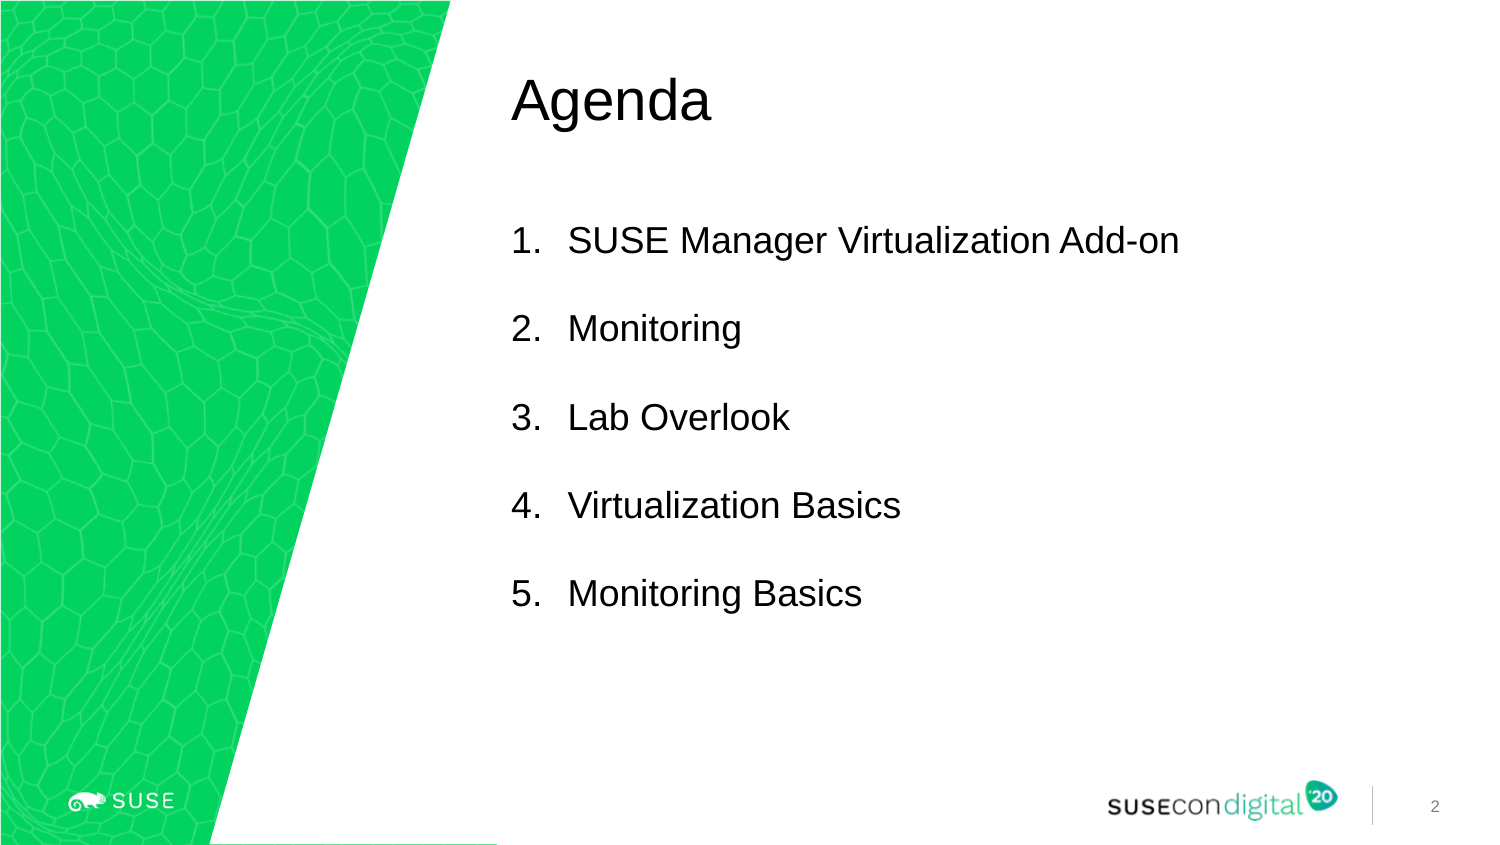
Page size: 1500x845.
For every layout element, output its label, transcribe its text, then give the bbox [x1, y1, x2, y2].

picture [1108, 780, 1338, 821]
list SUSE Manager Virtualization Add-on Monitoring Lab Overlook Virtualization Basics Monitoring Basics [496, 185, 1453, 754]
title Agenda [496, 54, 1453, 139]
picture [1, 2, 450, 844]
